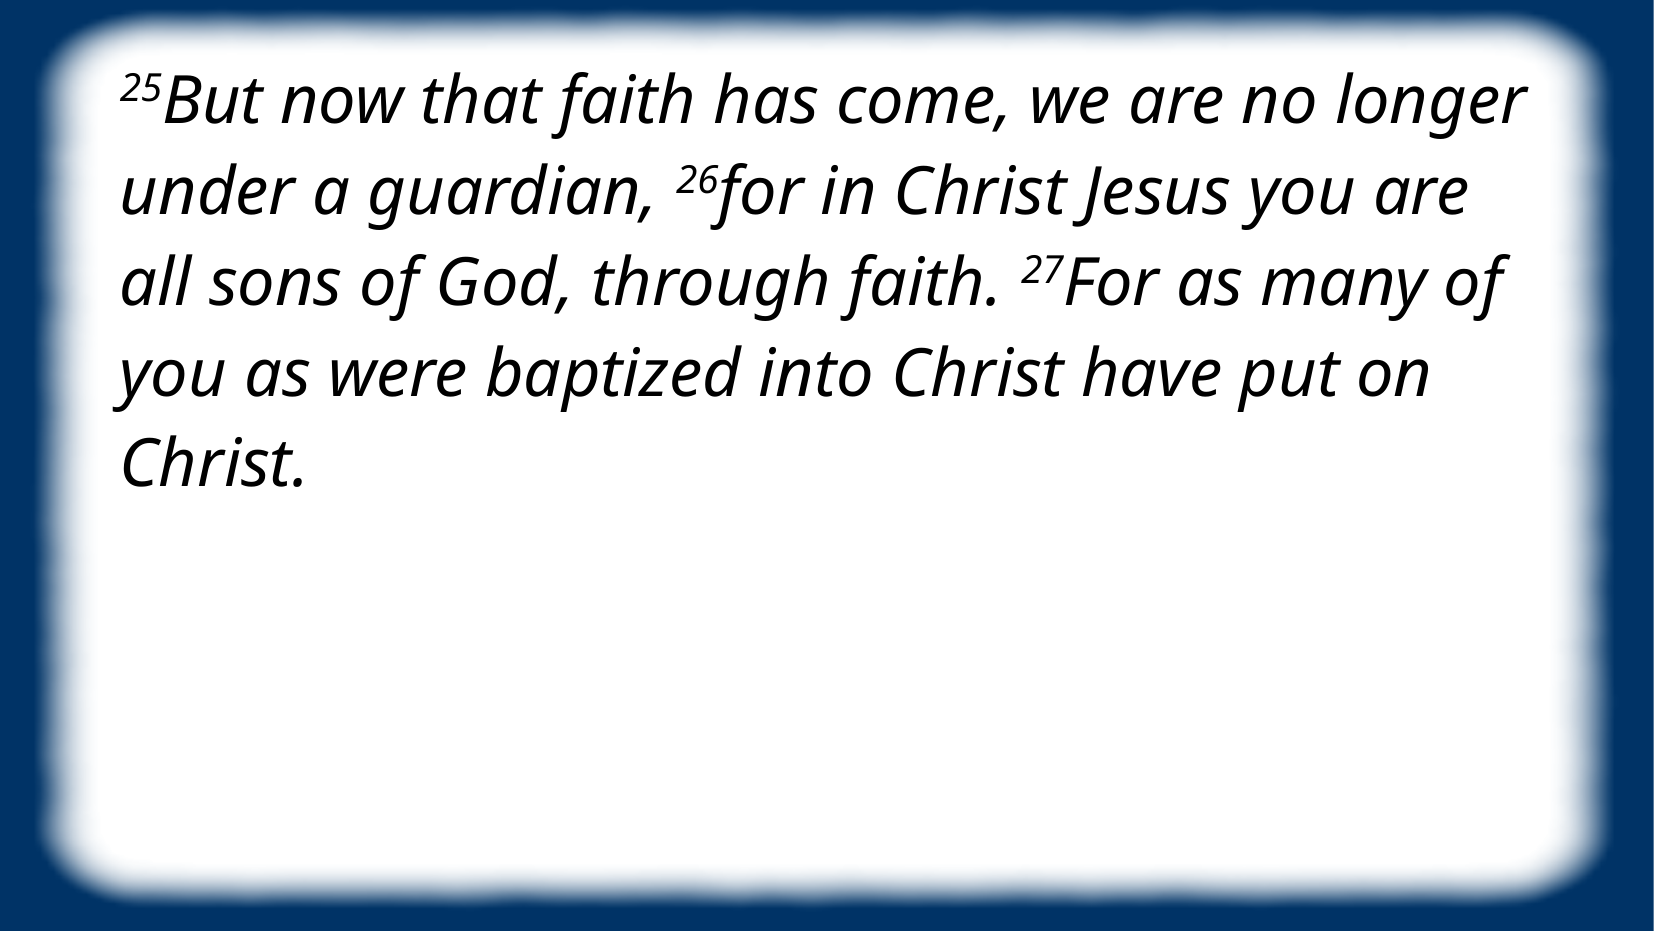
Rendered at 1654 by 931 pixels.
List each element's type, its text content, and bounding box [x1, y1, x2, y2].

picture [0, 0, 1654, 931]
text_box 25But now that faith has come, we are no longer under a guardian, 26for in Christ Jesus you are all sons of God, through faith. 27For as many of you as were baptized into Christ have put on Christ. [105, 45, 1561, 504]
